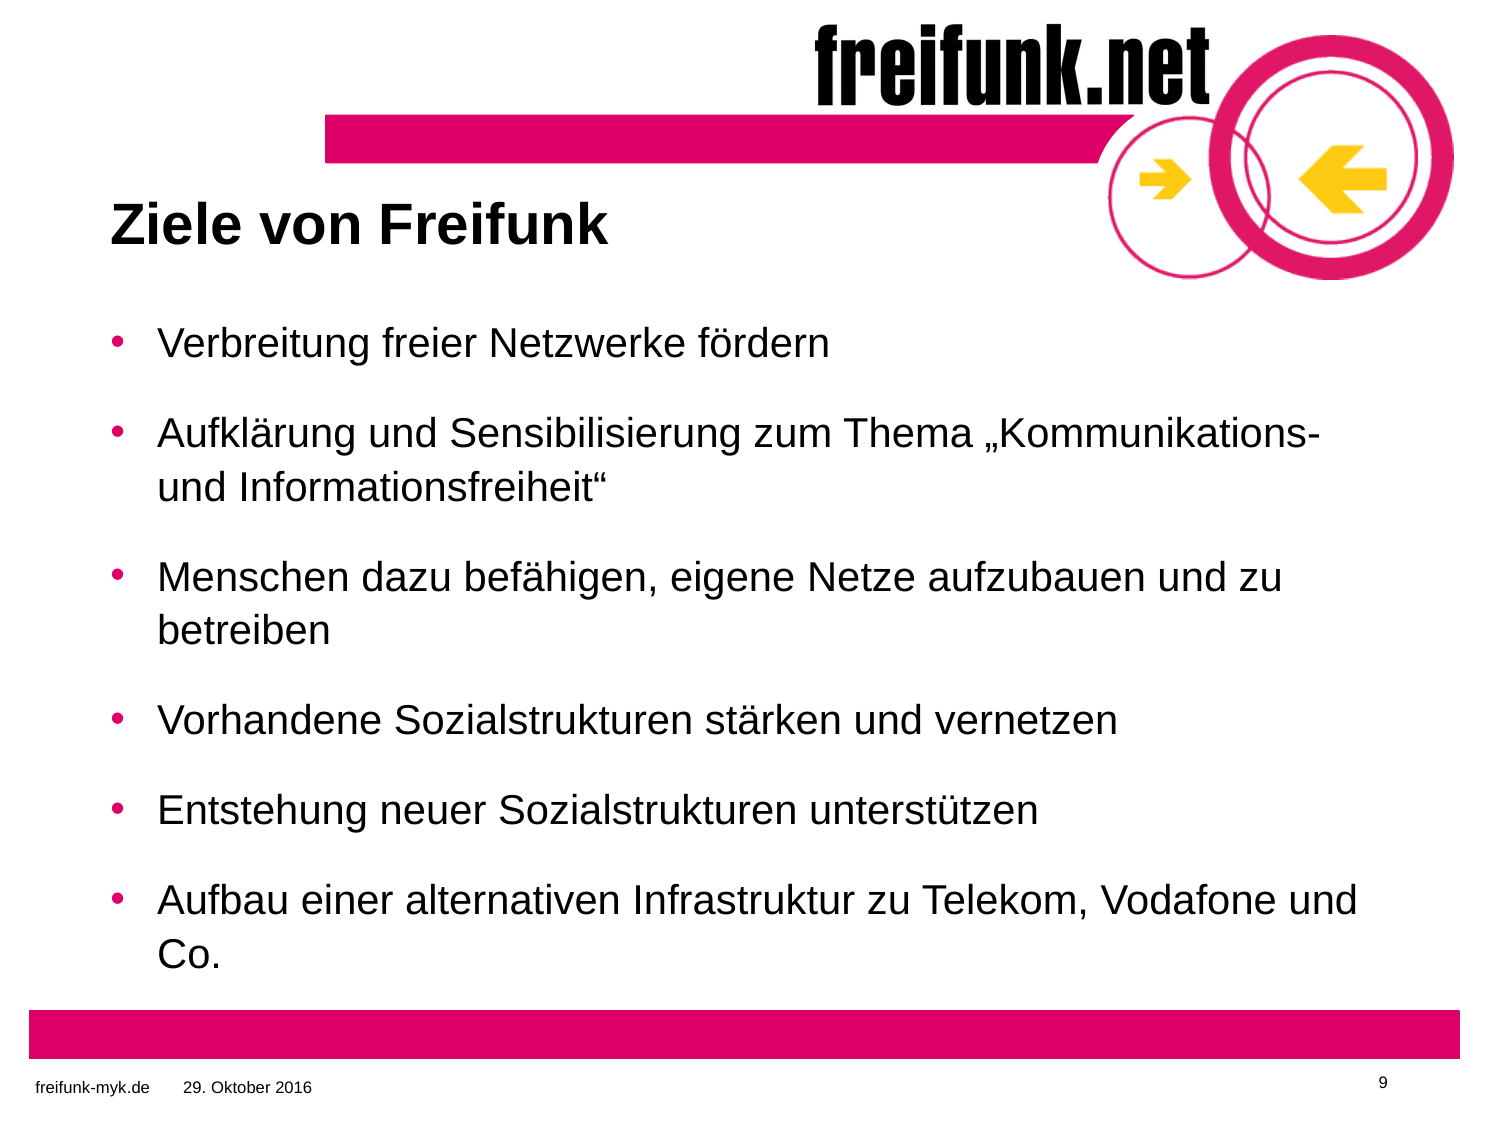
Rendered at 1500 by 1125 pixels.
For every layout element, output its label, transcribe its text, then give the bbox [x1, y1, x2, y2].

title Ziele von Freifunk [110, 160, 1093, 282]
picture [816, 24, 1454, 280]
list Verbreitung freier Netzwerke fördern Aufklärung und Sensibilisierung zum Thema „Kommunikations- und Informationsfreiheit“ Menschen dazu befähigen, eigene Netze aufzubauen und zu betreiben Vorhandene Sozialstrukturen stärken und vernetzen Entstehung neuer Sozialstrukturen unterstützen Aufbau einer alternativen Infrastruktur zu Telekom, Vodafone und Co. [110, 312, 1392, 1000]
